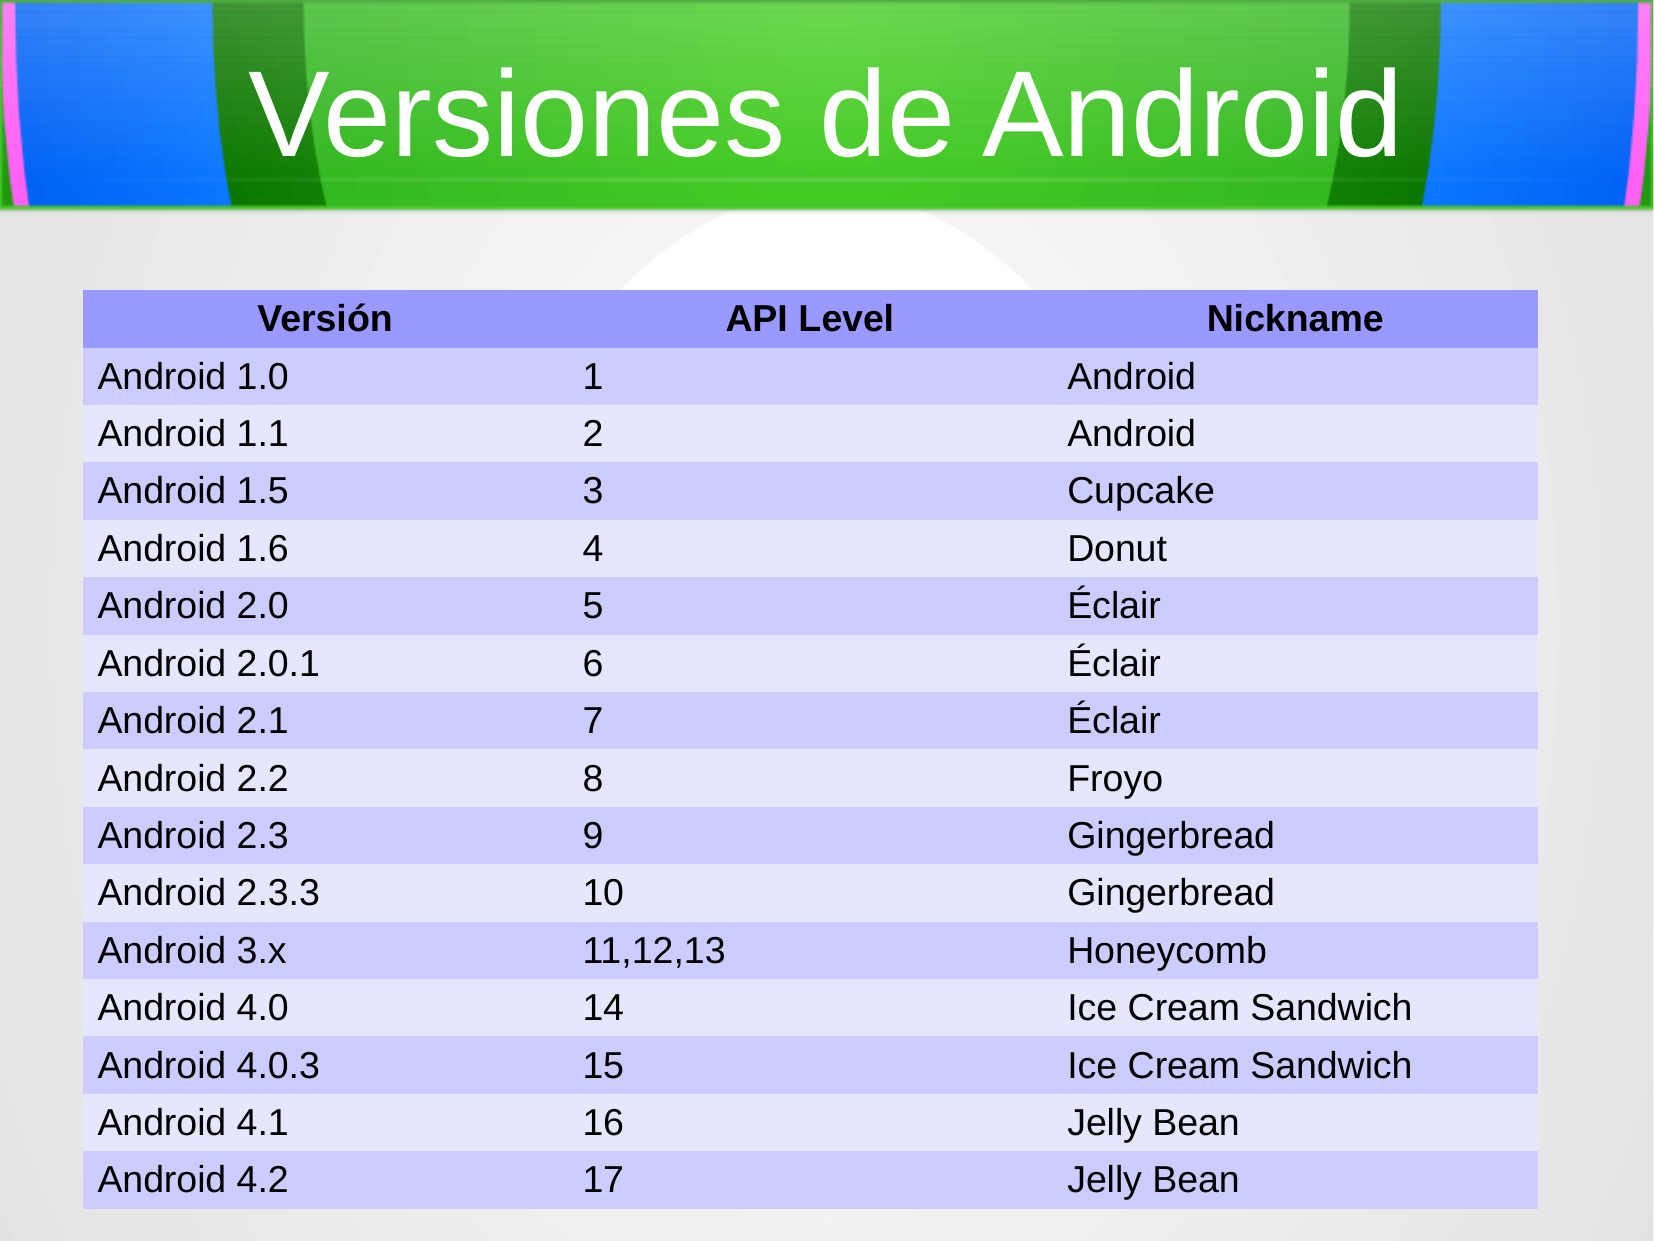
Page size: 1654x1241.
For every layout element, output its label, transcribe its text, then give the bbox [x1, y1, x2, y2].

table_cell Froyo [1053, 749, 1538, 807]
table_cell Android 4.0 [83, 979, 568, 1036]
table_cell Jelly Bean [1053, 1094, 1538, 1151]
table_cell 8 [568, 749, 1053, 807]
table_cell Donut [1053, 520, 1538, 577]
table_cell 16 [568, 1094, 1053, 1151]
table_cell 1 [568, 348, 1053, 405]
table_cell 3 [568, 462, 1053, 520]
table_cell 2 [568, 405, 1053, 462]
table_cell Android [1053, 405, 1538, 462]
title Versiones de Android [82, 45, 1571, 183]
table_cell Jelly Bean [1053, 1151, 1538, 1209]
table_cell 10 [568, 864, 1053, 922]
table_cell Android 2.3 [83, 807, 568, 864]
table_header Versión [83, 290, 568, 348]
table_cell Éclair [1053, 692, 1538, 749]
table_header Nickname [1053, 290, 1538, 348]
table_cell 9 [568, 807, 1053, 864]
table_cell Android 2.2 [83, 749, 568, 807]
table_cell Gingerbread [1053, 807, 1538, 864]
table_cell Ice Cream Sandwich [1053, 1036, 1538, 1094]
table_cell Android 2.1 [83, 692, 568, 749]
table_cell Éclair [1053, 635, 1538, 692]
table_cell Android 1.5 [83, 462, 568, 520]
table_cell Android 1.1 [83, 405, 568, 462]
table_cell 7 [568, 692, 1053, 749]
table_cell 14 [568, 979, 1053, 1036]
table_header API Level [568, 290, 1053, 348]
table_cell Android 2.3.3 [83, 864, 568, 922]
table_cell Honeycomb [1053, 922, 1538, 979]
table_cell Android 4.2 [83, 1151, 568, 1209]
table_cell Ice Cream Sandwich [1053, 979, 1538, 1036]
table_cell 15 [568, 1036, 1053, 1094]
table_cell Android 1.0 [83, 348, 568, 405]
table_cell 5 [568, 577, 1053, 635]
table_cell Android 4.0.3 [83, 1036, 568, 1094]
table_cell Android 1.6 [83, 520, 568, 577]
table_cell Cupcake [1053, 462, 1538, 520]
table_cell 6 [568, 635, 1053, 692]
picture [0, 0, 1654, 1241]
table_cell Éclair [1053, 577, 1538, 635]
table_cell Android 3.x [83, 922, 568, 979]
table_cell Gingerbread [1053, 864, 1538, 922]
table_cell Android [1053, 348, 1538, 405]
table_cell Android 2.0.1 [83, 635, 568, 692]
table_cell Android 4.1 [83, 1094, 568, 1151]
table_cell Android 2.0 [83, 577, 568, 635]
table_cell 4 [568, 520, 1053, 577]
table_cell 11,12,13 [568, 922, 1053, 979]
table_cell 17 [568, 1151, 1053, 1209]
